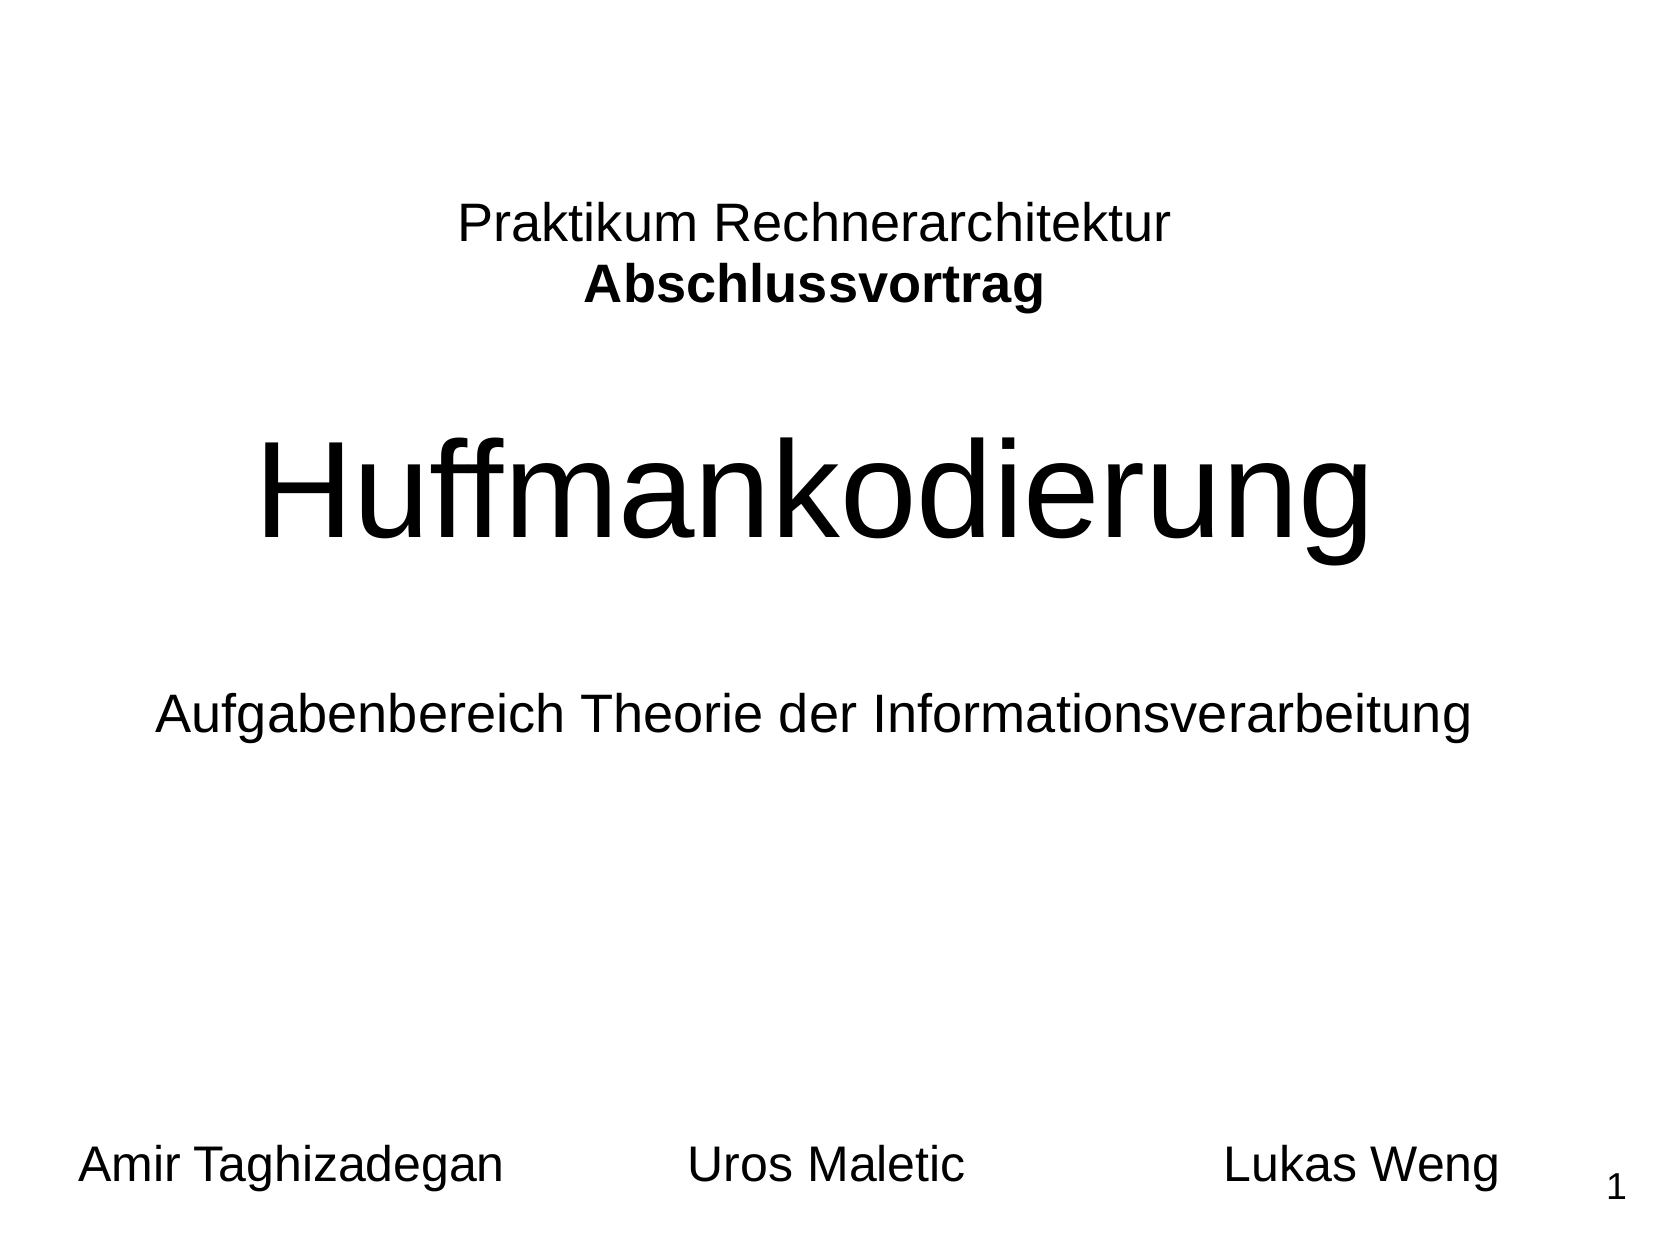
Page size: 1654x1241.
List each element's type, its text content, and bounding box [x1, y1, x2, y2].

text_box <number> [1259, 1158, 1642, 1229]
subtitle Praktikum Rechnerarchitektur Abschlussvortrag Huffmankodierung Aufgabenbereich Theorie der Informationsverarbeitung [70, 68, 1559, 930]
table_header Amir Taghizadegan [24, 1129, 559, 1228]
table_header Lukas Weng [1094, 1129, 1630, 1228]
table_header Uros Maletic [559, 1129, 1094, 1228]
